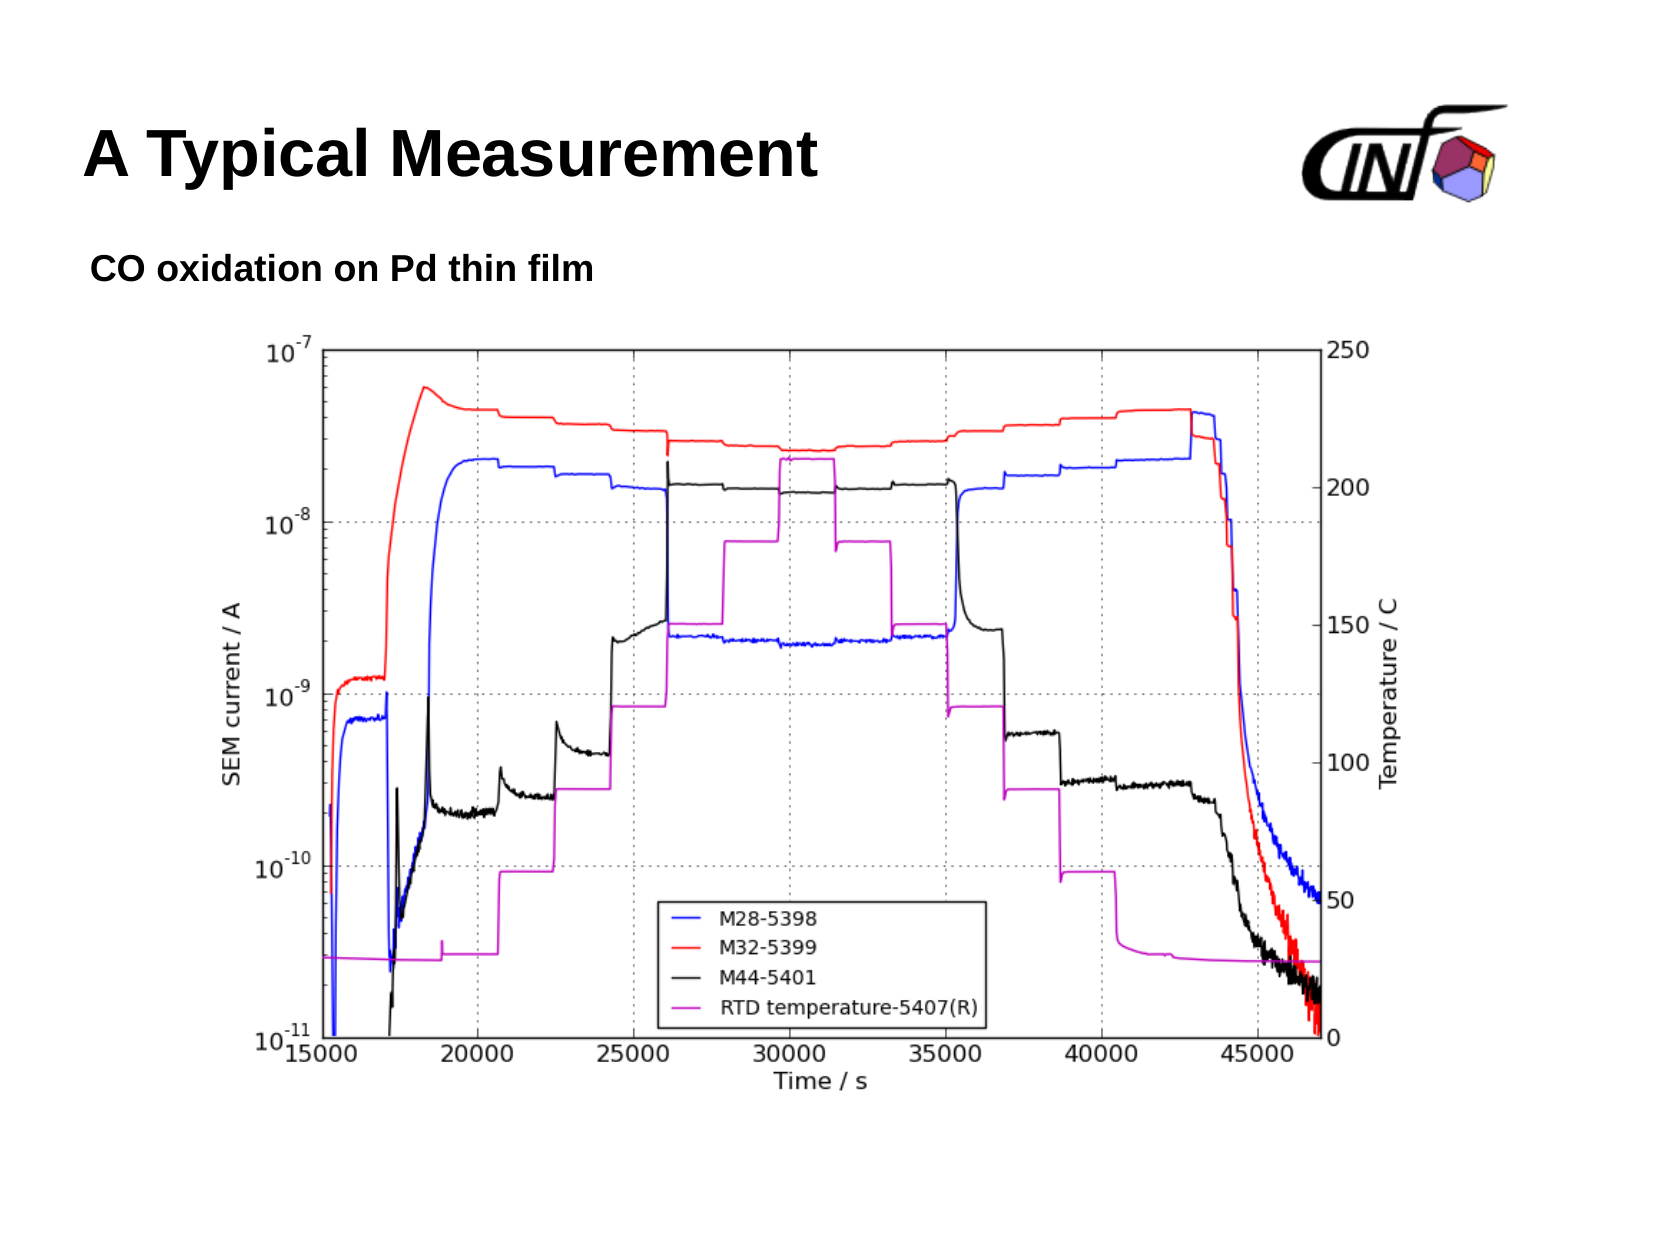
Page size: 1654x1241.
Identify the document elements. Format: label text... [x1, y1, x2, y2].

title A Typical Measurement [82, 49, 1571, 257]
text_box CO oxidation on Pd thin film [75, 240, 661, 297]
picture [221, 330, 1405, 1095]
